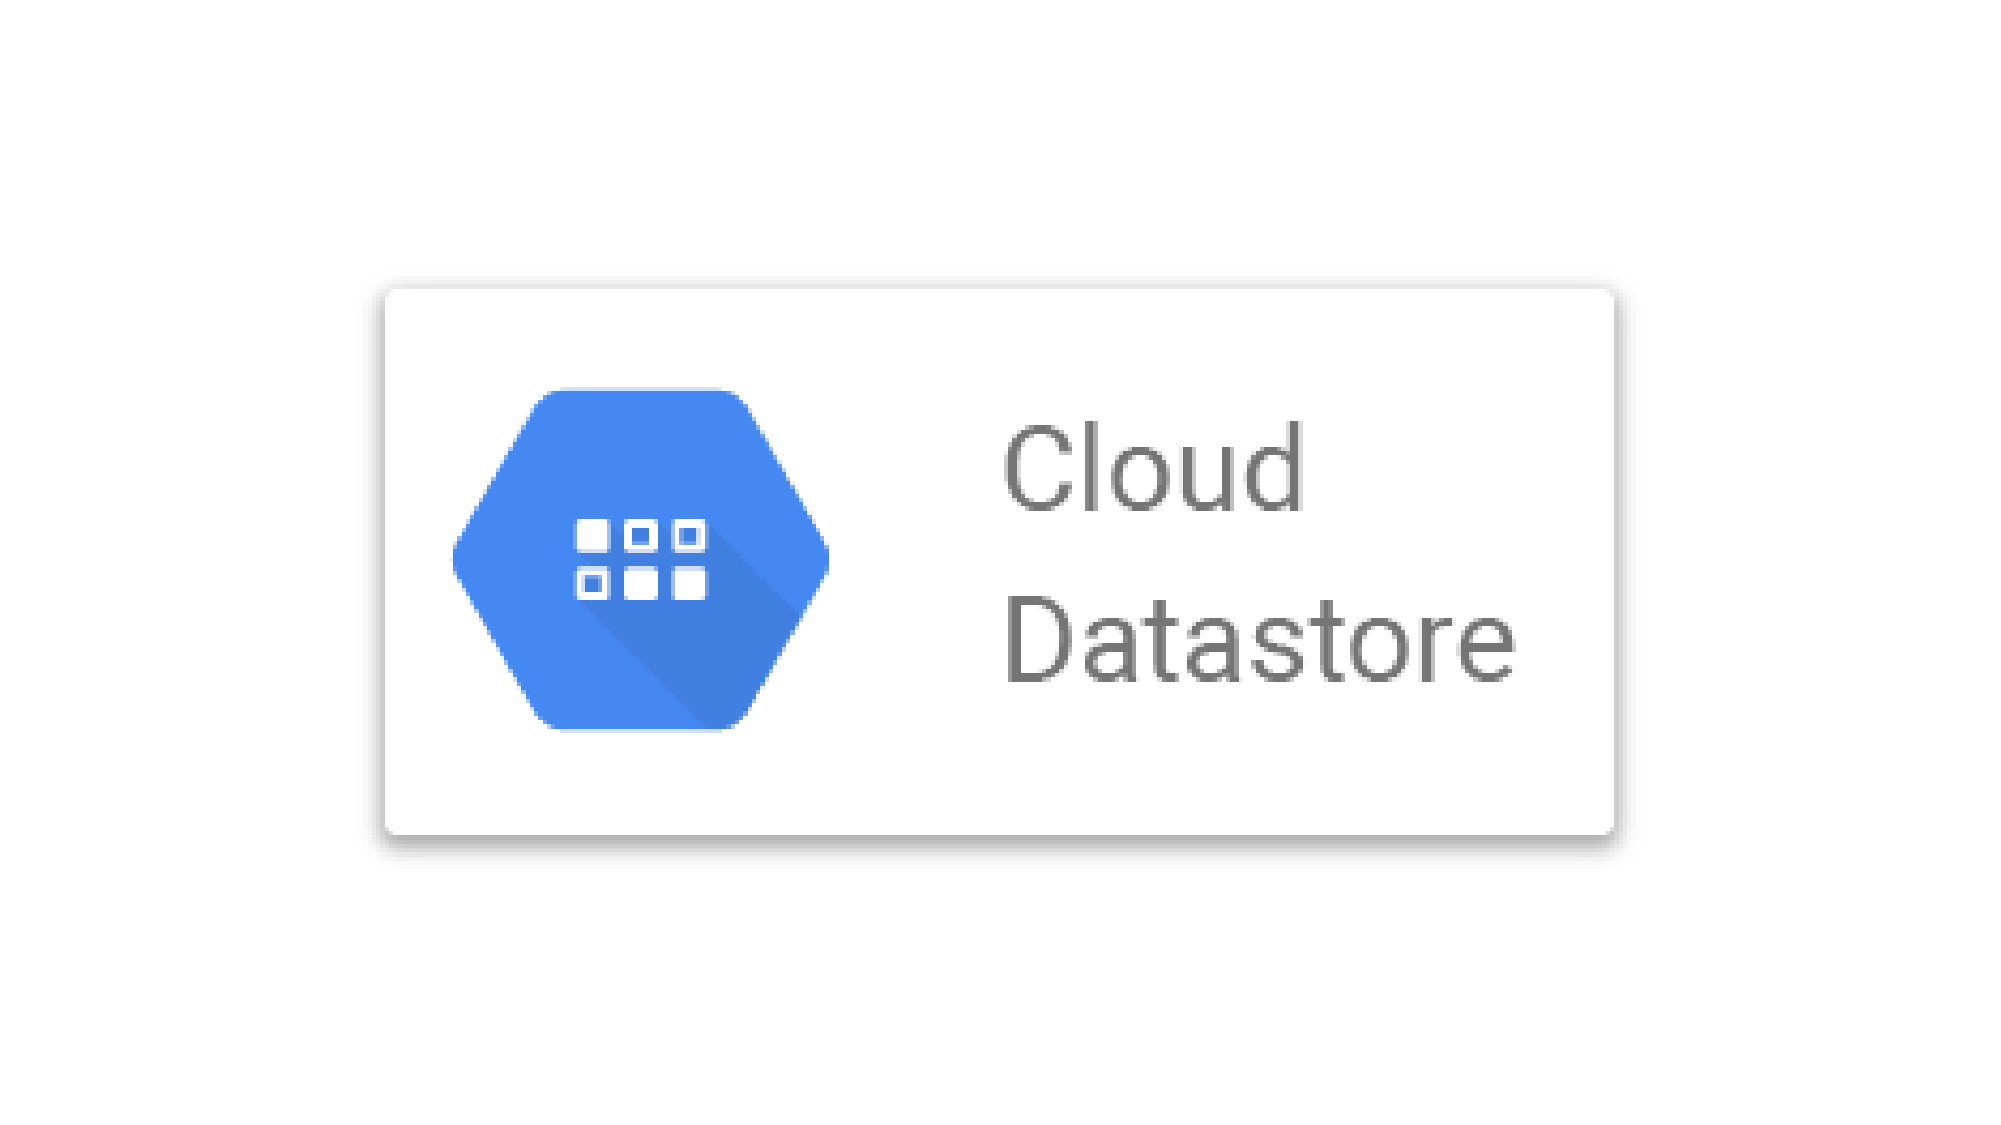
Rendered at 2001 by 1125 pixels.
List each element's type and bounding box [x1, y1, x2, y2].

picture [351, 255, 1649, 870]
